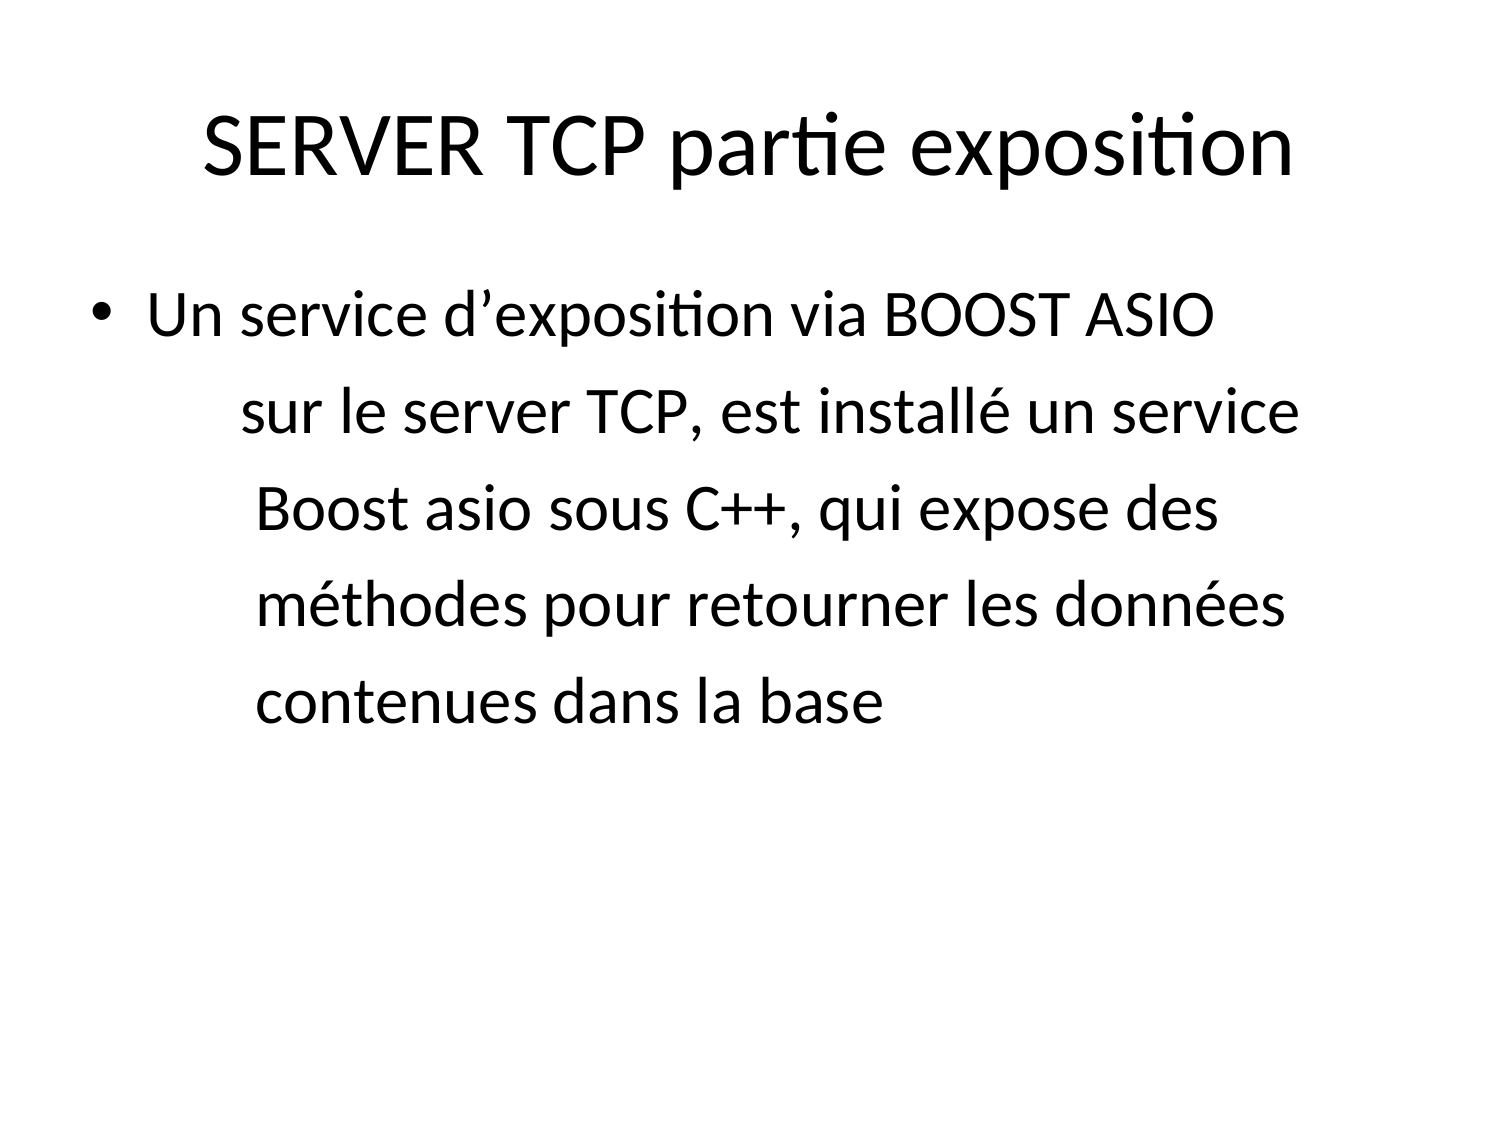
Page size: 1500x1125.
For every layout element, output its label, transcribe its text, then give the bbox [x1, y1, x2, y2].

title SERVER TCP partie exposition [75, 45, 1426, 233]
list Un service d’exposition via BOOST ASIO sur le server TCP, est installé un service Boost asio sous C++, qui expose des méthodes pour retourner les données contenues dans la base [75, 262, 1426, 1005]
